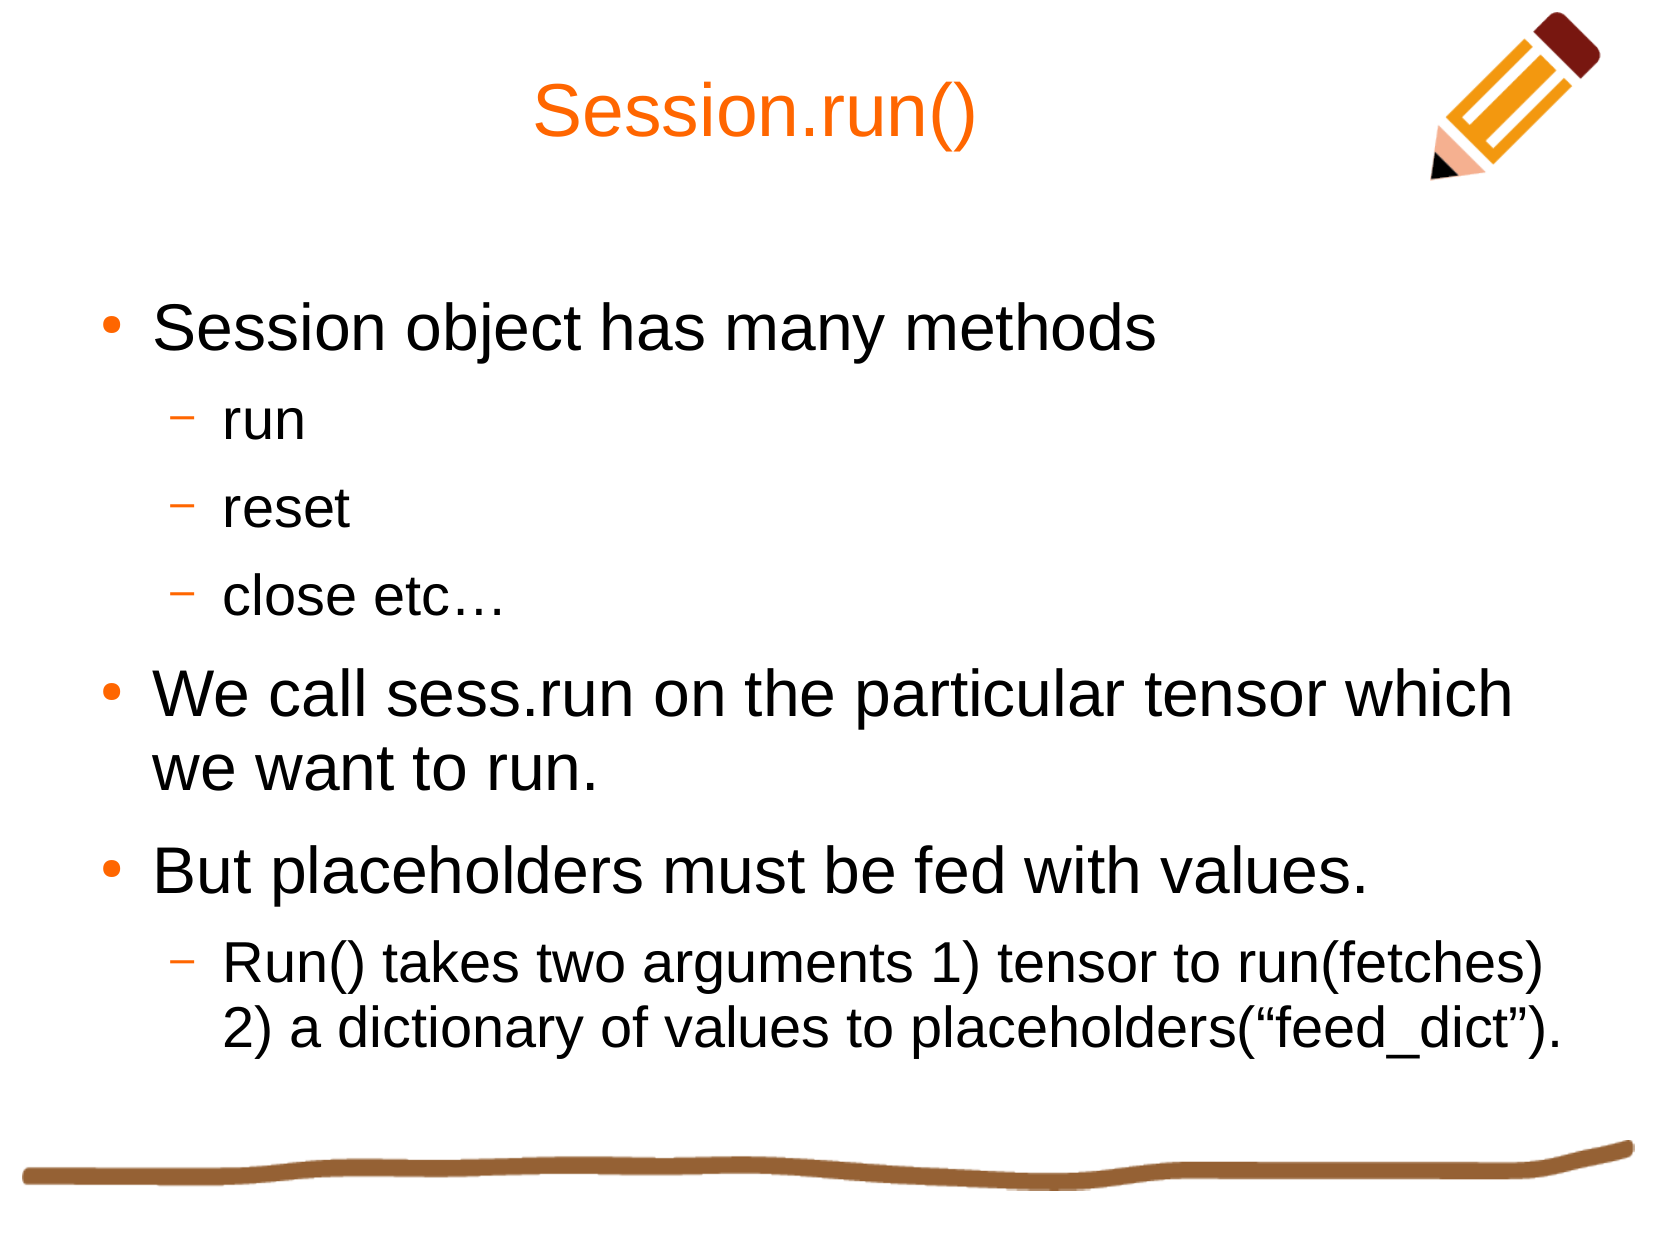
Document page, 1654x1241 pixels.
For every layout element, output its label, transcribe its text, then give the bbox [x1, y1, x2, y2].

title Session.run() [82, 49, 1430, 172]
picture [1430, 12, 1601, 181]
picture [22, 1140, 1635, 1191]
list Session object has many methods run reset close etc… We call sess.run on the particular tensor which we want to run. But placeholders must be fed with values. Run() takes two arguments 1) tensor to run(fetches) 2) a dictionary of values to placeholders(“feed_dict”). [82, 290, 1571, 1122]
